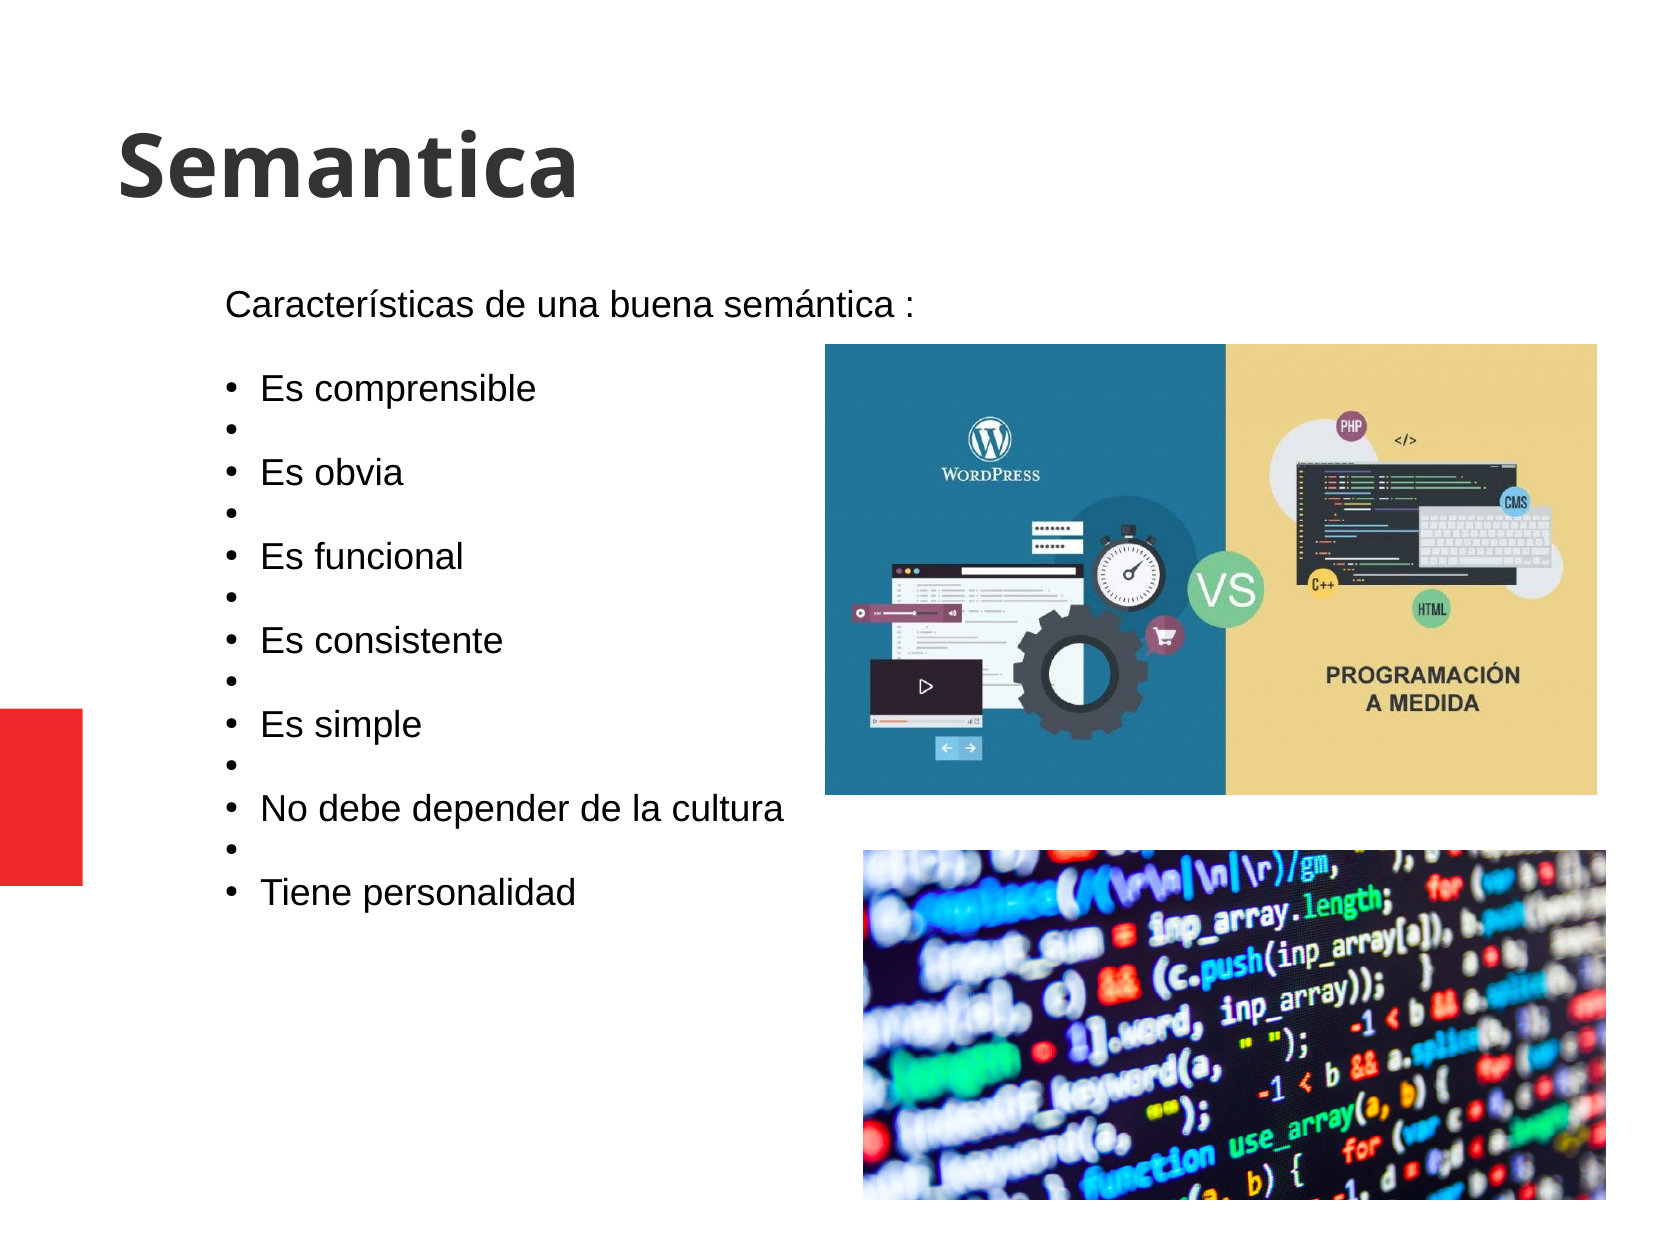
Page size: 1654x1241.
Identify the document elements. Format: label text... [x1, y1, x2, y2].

picture [863, 850, 1606, 1201]
title Semantica [117, 45, 1523, 282]
text_box Características de una buena semántica : Es comprensible Es obvia Es funcional Es consistente Es simple No debe depender de la cultura Tiene personalidad [210, 276, 1561, 1089]
picture [825, 344, 1597, 796]
